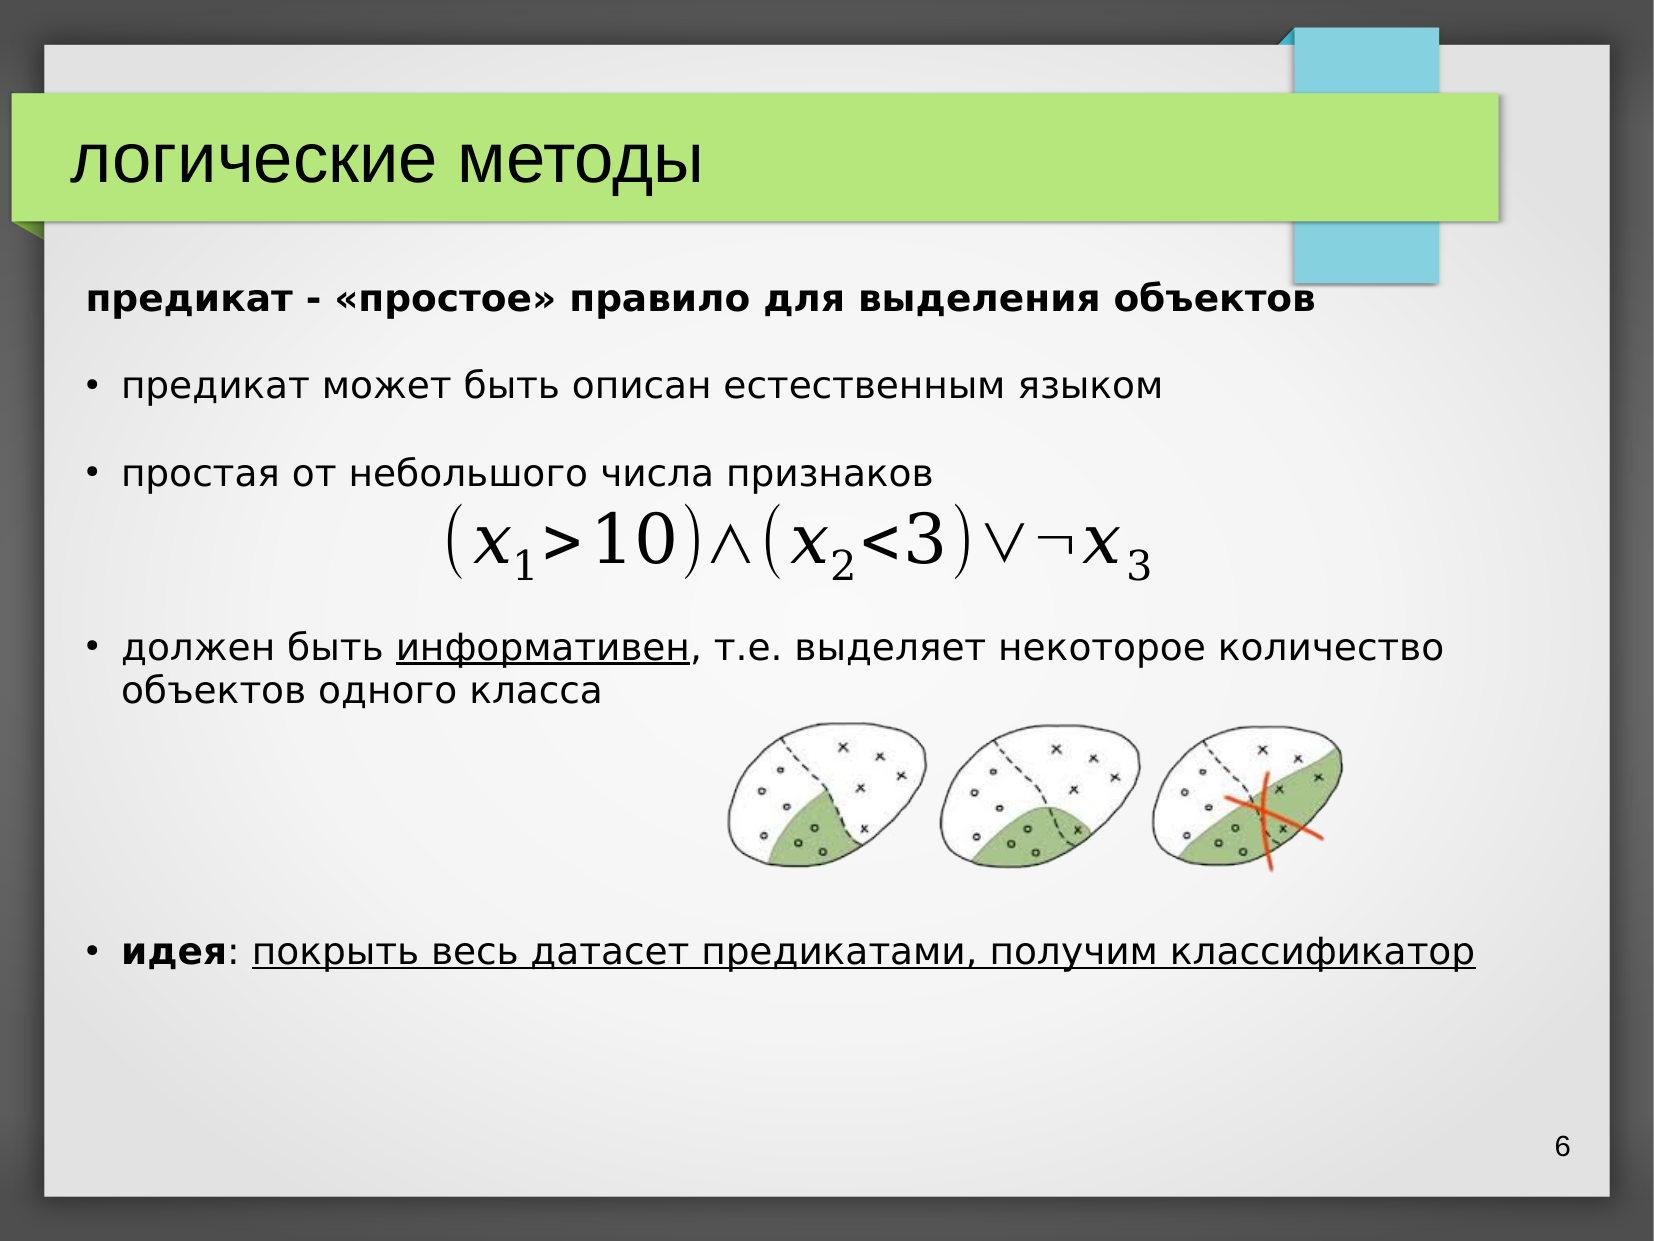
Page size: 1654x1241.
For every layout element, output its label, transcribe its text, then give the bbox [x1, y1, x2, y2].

title логические методы [70, 117, 1205, 200]
picture [0, 0, 1654, 1241]
text_box предикат - «простое» правило для выделения объектов предикат может быть описан естественным языком простая от небольшого числа признаков должен быть информативен, т.е. выделяет некоторое количество объектов одного класса идея: покрыть весь датасет предикатами, получим классификатор [70, 269, 1560, 1069]
chart [425, 498, 1169, 591]
